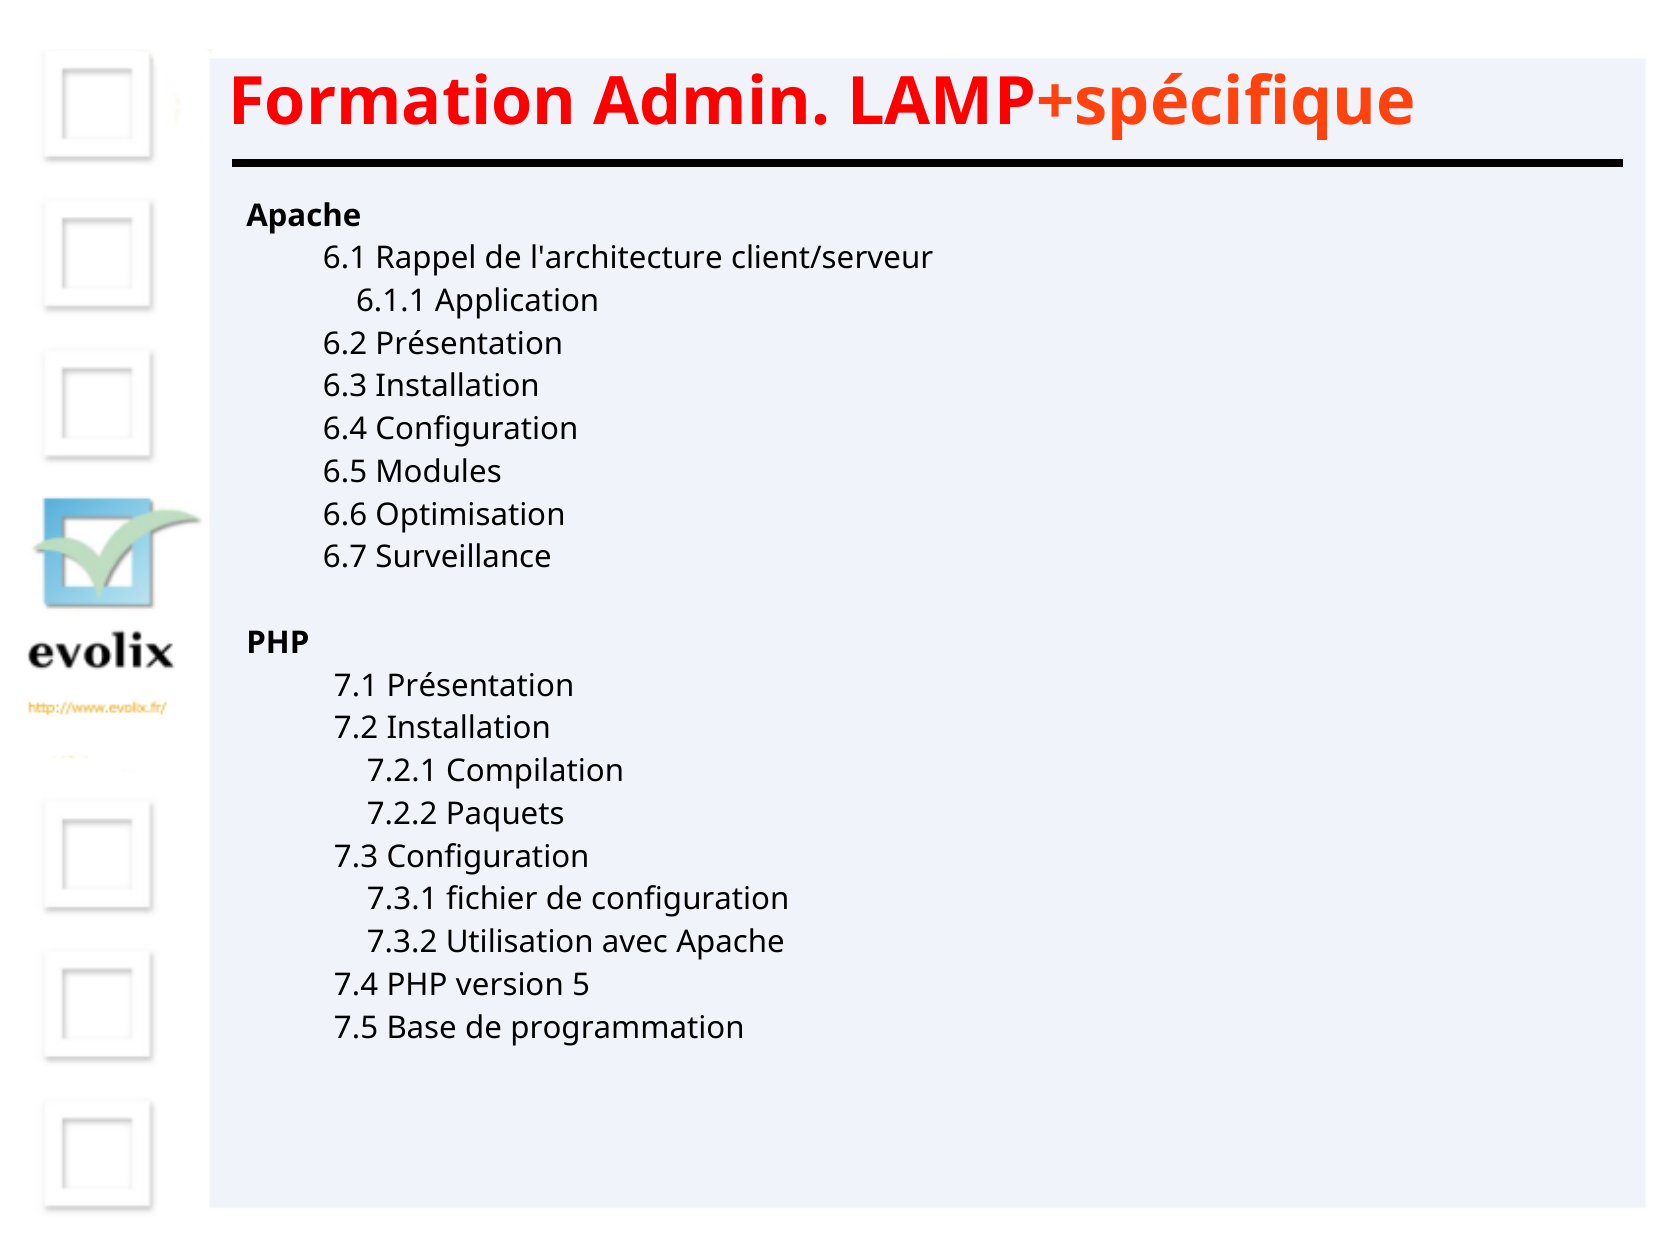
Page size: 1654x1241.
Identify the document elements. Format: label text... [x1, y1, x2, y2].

text_box Apache 6.1 Rappel de l'architecture client/serveur 6.1.1 Application 6.2 Présentation 6.3 Installation 6.4 Configuration 6.5 Modules 6.6 Optimisation 6.7 Surveillance PHP 7.1 Présentation 7.2 Installation 7.2.1 Compilation 7.2.2 Paquets 7.3 Configuration 7.3.1 fichier de configuration 7.3.2 Utilisation avec Apache 7.4 PHP version 5 7.5 Base de programmation [202, 192, 1628, 1241]
picture [0, 49, 1654, 1218]
title Formation Admin. LAMP+spécifique [228, 36, 1654, 160]
